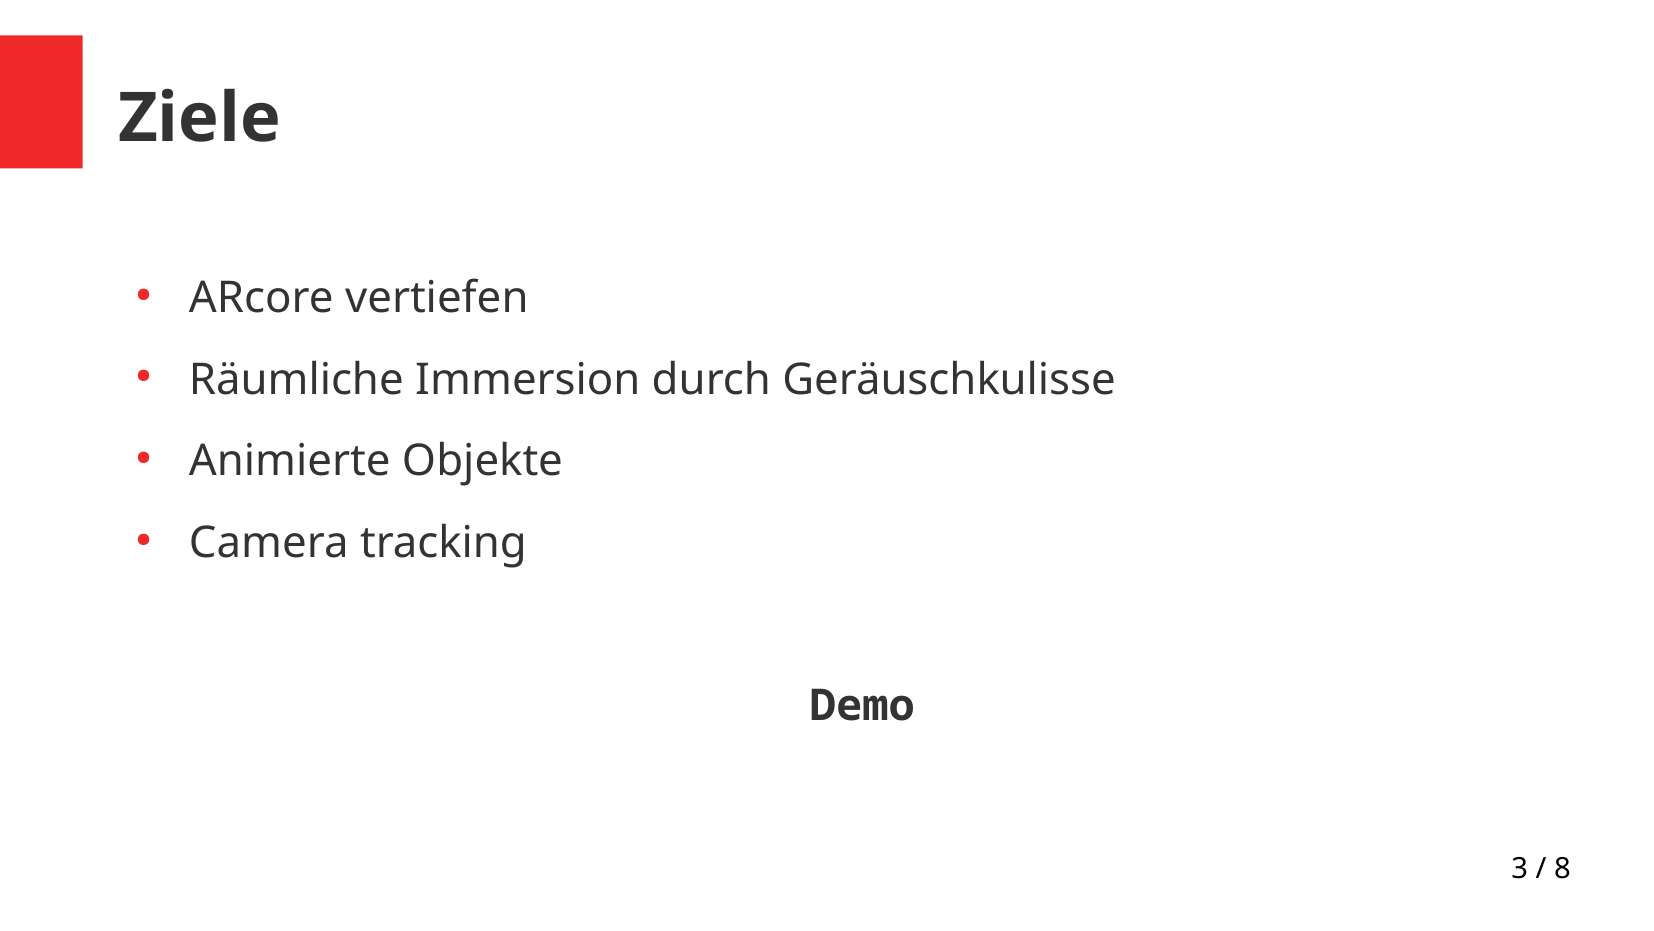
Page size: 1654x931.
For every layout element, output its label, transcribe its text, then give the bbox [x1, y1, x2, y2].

list ARcore vertiefen Räumliche Immersion durch Geräuschkulisse Animierte Objekte Camera tracking Demo [118, 265, 1536, 806]
title Ziele [118, 37, 1571, 193]
